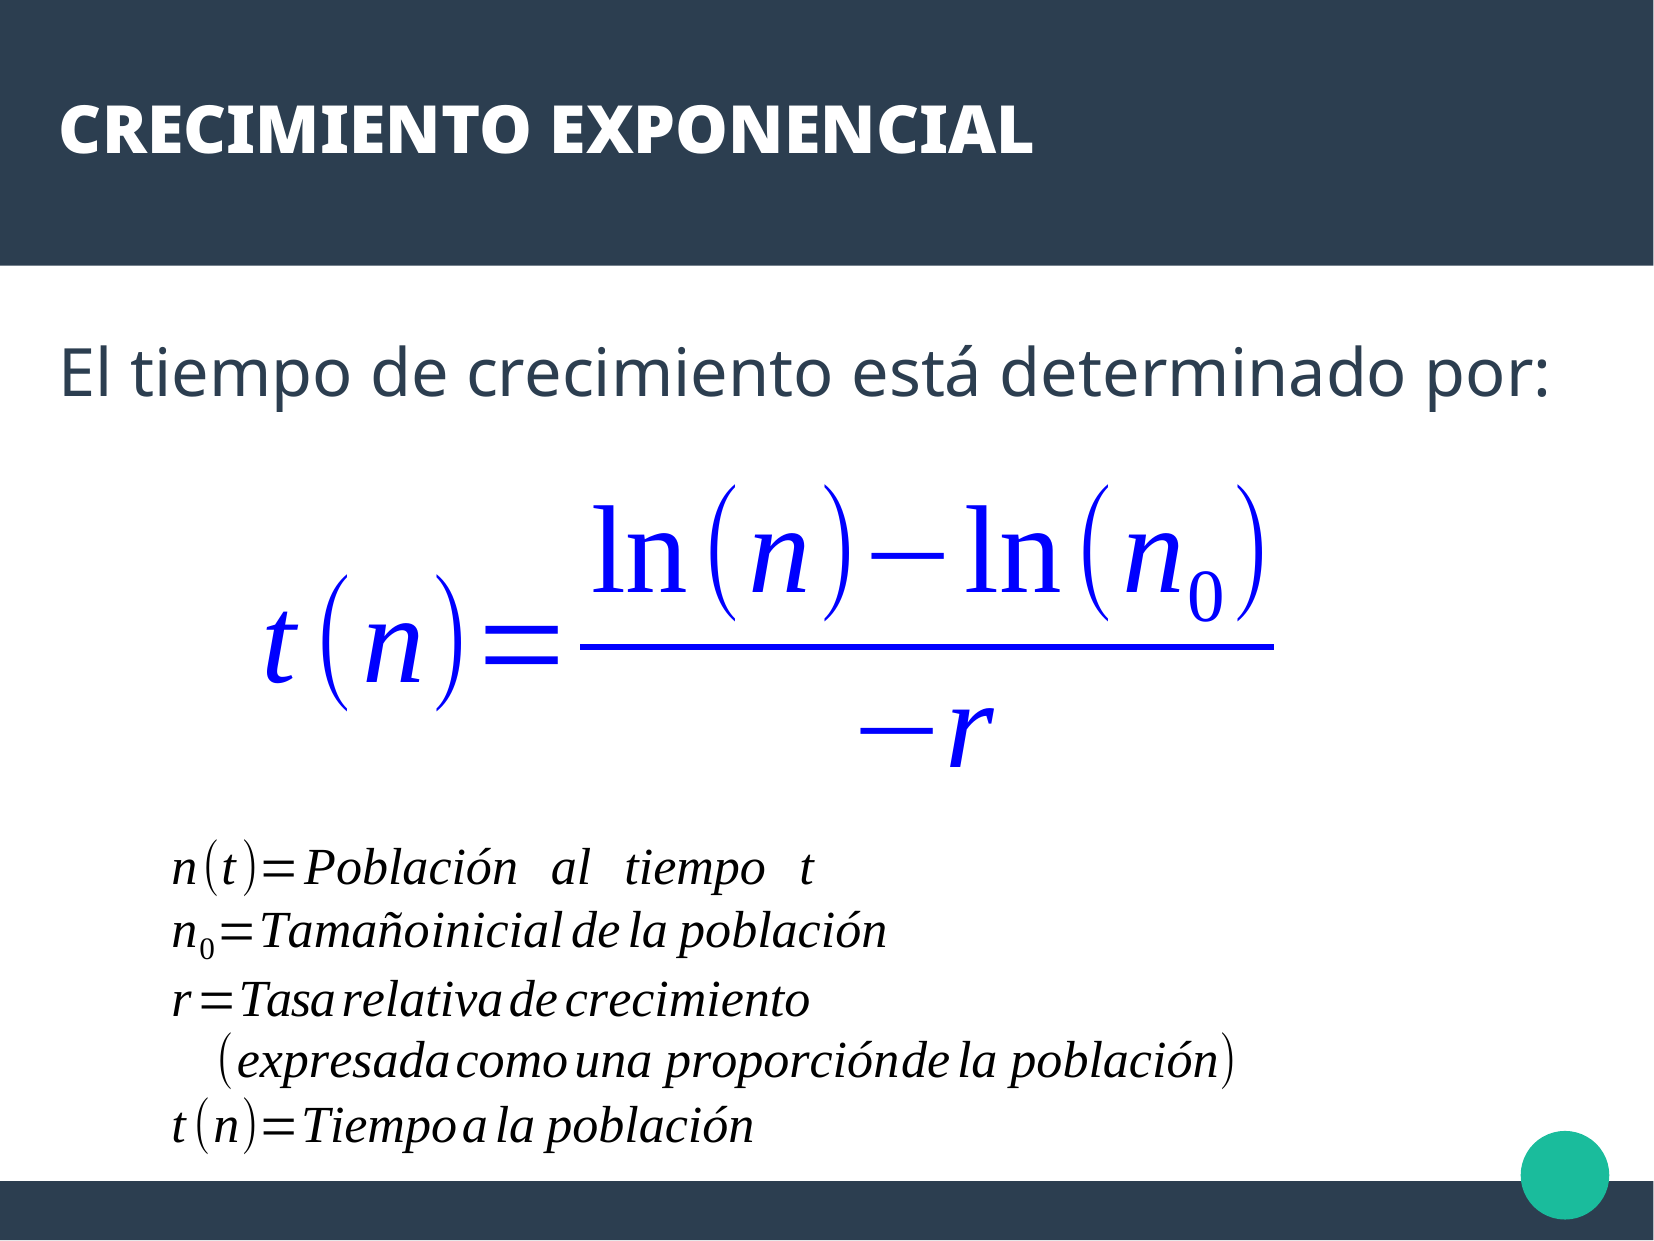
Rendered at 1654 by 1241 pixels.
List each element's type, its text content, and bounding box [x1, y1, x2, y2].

subtitle El tiempo de crecimiento está determinado por: [59, 324, 1595, 1152]
chart [165, 836, 1244, 1157]
title CRECIMIENTO EXPONENCIAL [59, 49, 1595, 207]
chart [255, 478, 1287, 796]
